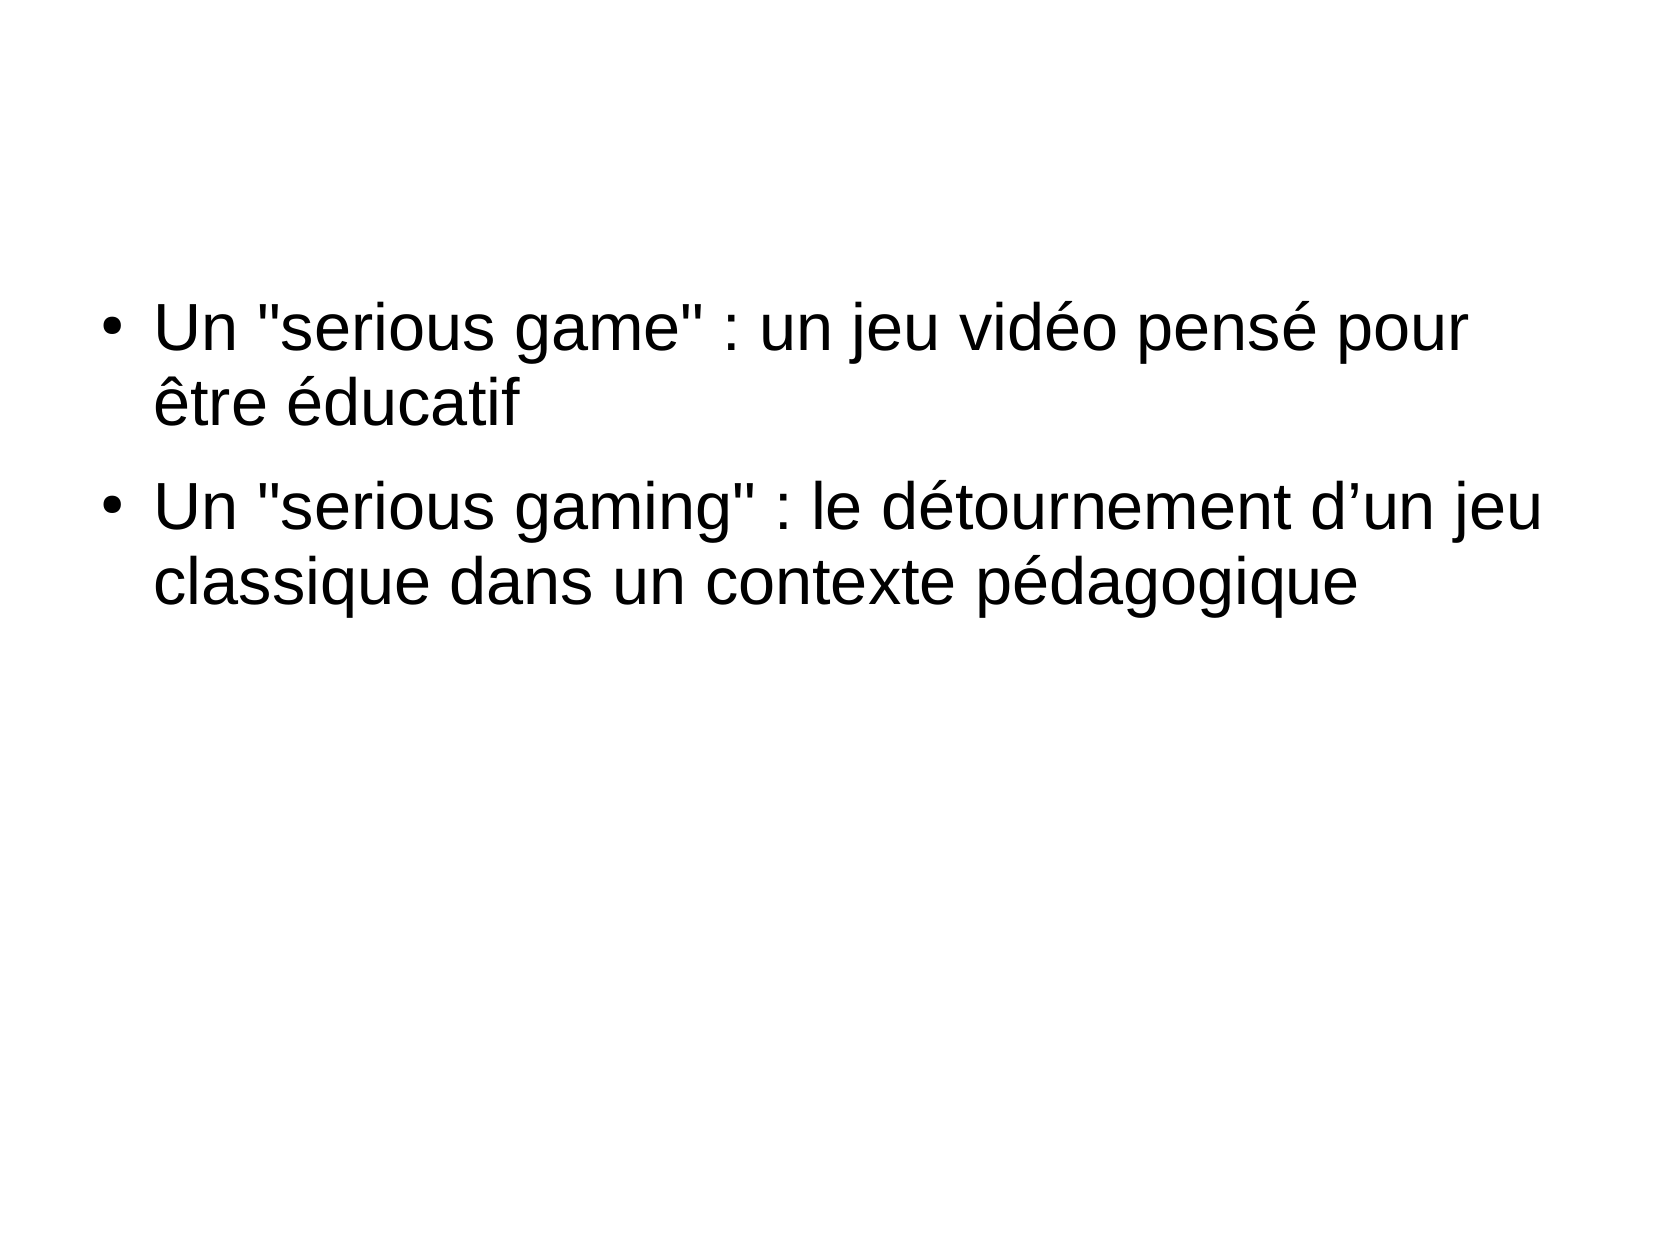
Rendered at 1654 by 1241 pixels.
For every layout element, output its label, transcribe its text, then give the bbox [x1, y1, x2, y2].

list Un "serious game" : un jeu vidéo pensé pour être éducatif Un "serious gaming" : le détournement d’un jeu classique dans un contexte pédagogique [82, 290, 1571, 1010]
